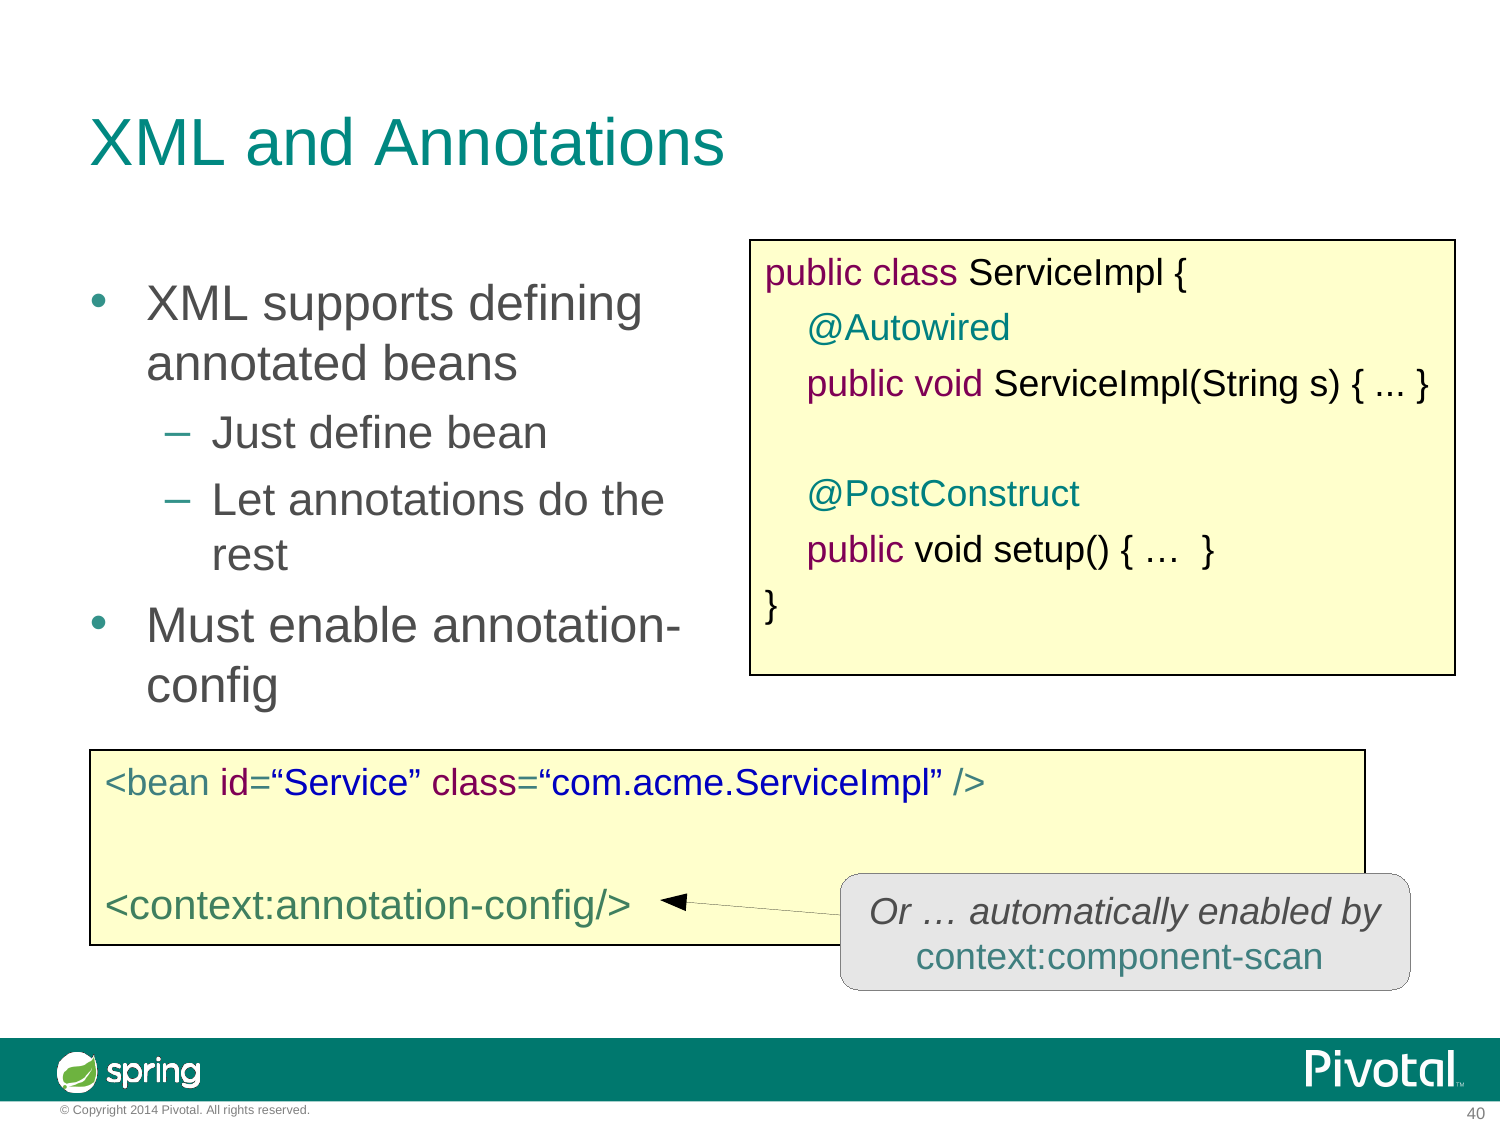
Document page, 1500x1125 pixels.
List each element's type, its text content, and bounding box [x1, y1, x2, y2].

list XML supports defining annotated beans Just define bean Let annotations do the rest Must enable annotation-config [75, 262, 734, 931]
text_box public class ServiceImpl { @Autowired public void ServiceImpl(String s) { ... } @PostConstruct public void setup() { … } } [750, 239, 1456, 676]
text_box Or … automatically enabled by context:component-scan [840, 873, 1411, 991]
picture [32, 1041, 210, 1103]
title XML and Annotations [75, 45, 1426, 233]
picture [1306, 1050, 1464, 1087]
list <bean id=“Service” class=“com.acme.ServiceImpl” /> <context:annotation-config/> [90, 750, 1366, 946]
